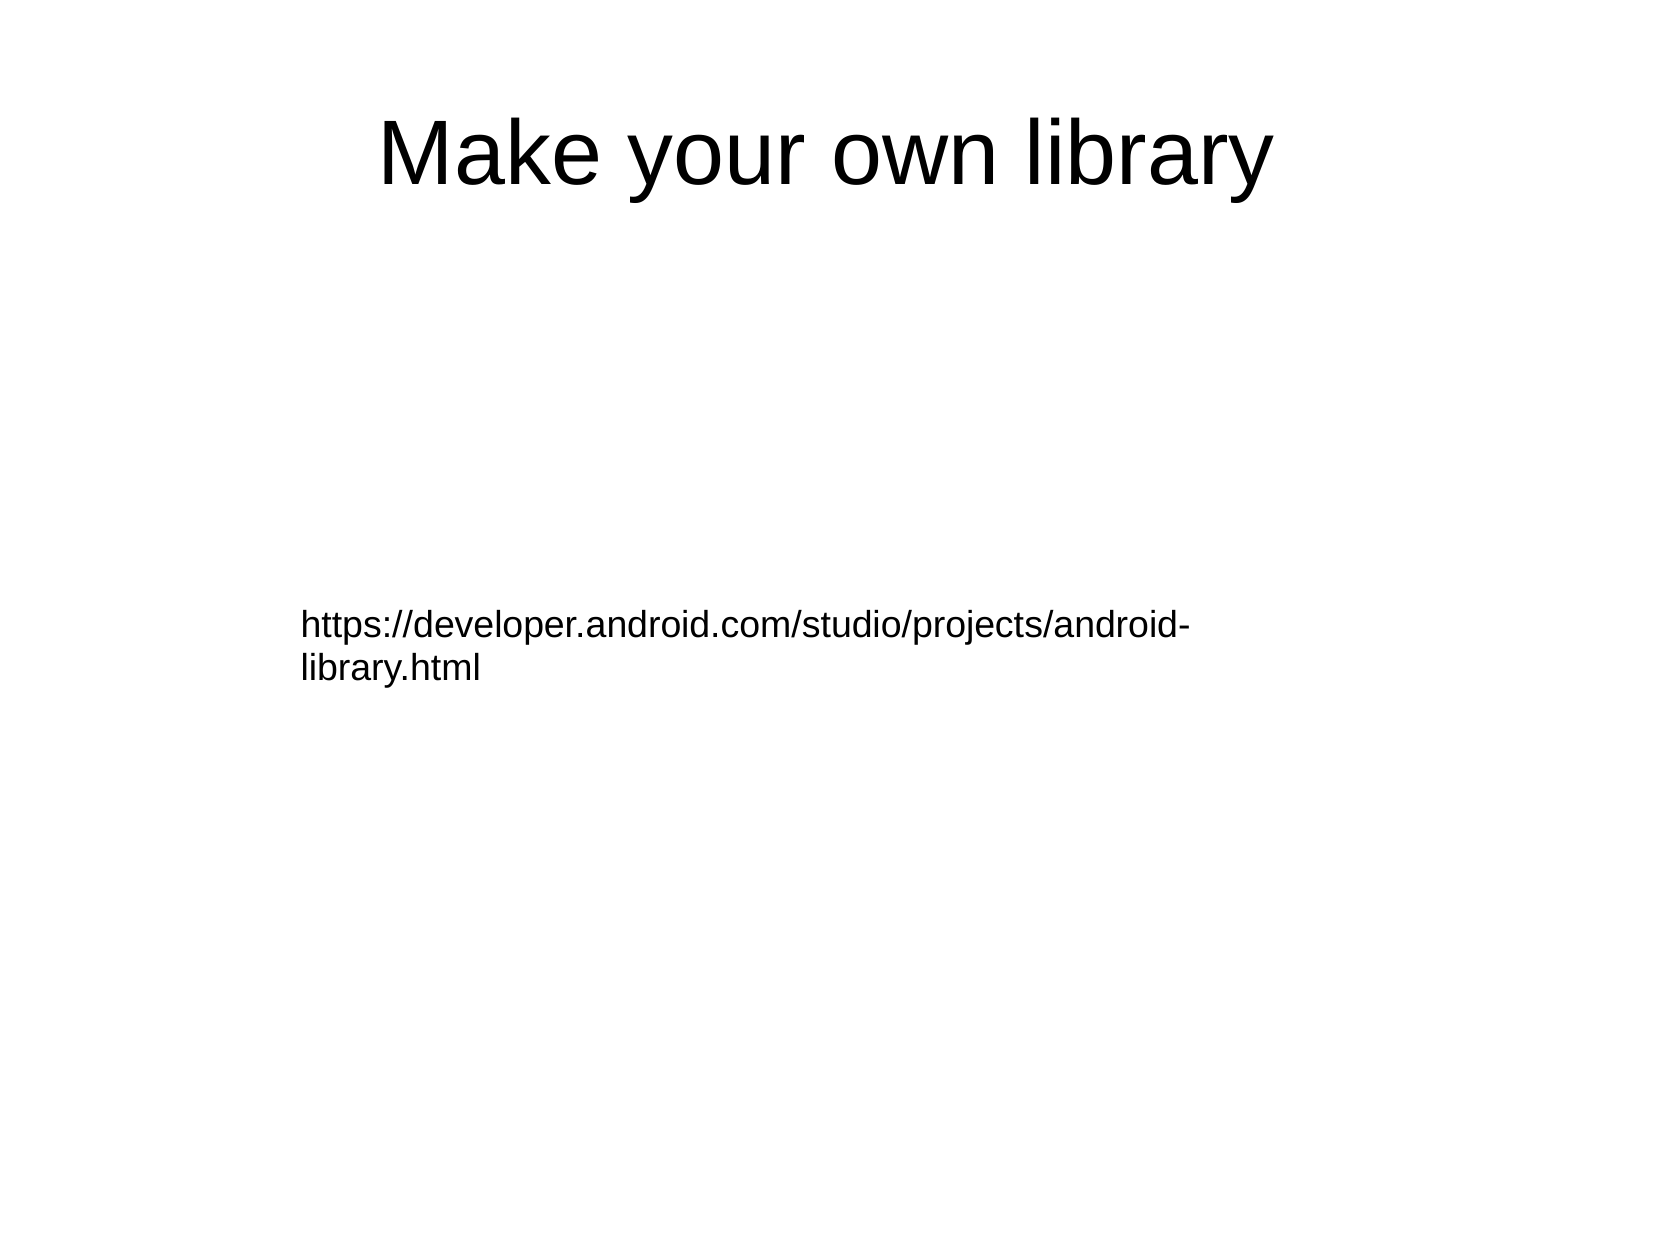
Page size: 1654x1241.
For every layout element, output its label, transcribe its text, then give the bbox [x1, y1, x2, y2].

text_box https://developer.android.com/studio/projects/android-library.html [285, 596, 1386, 654]
title Make your own library [82, 49, 1571, 257]
